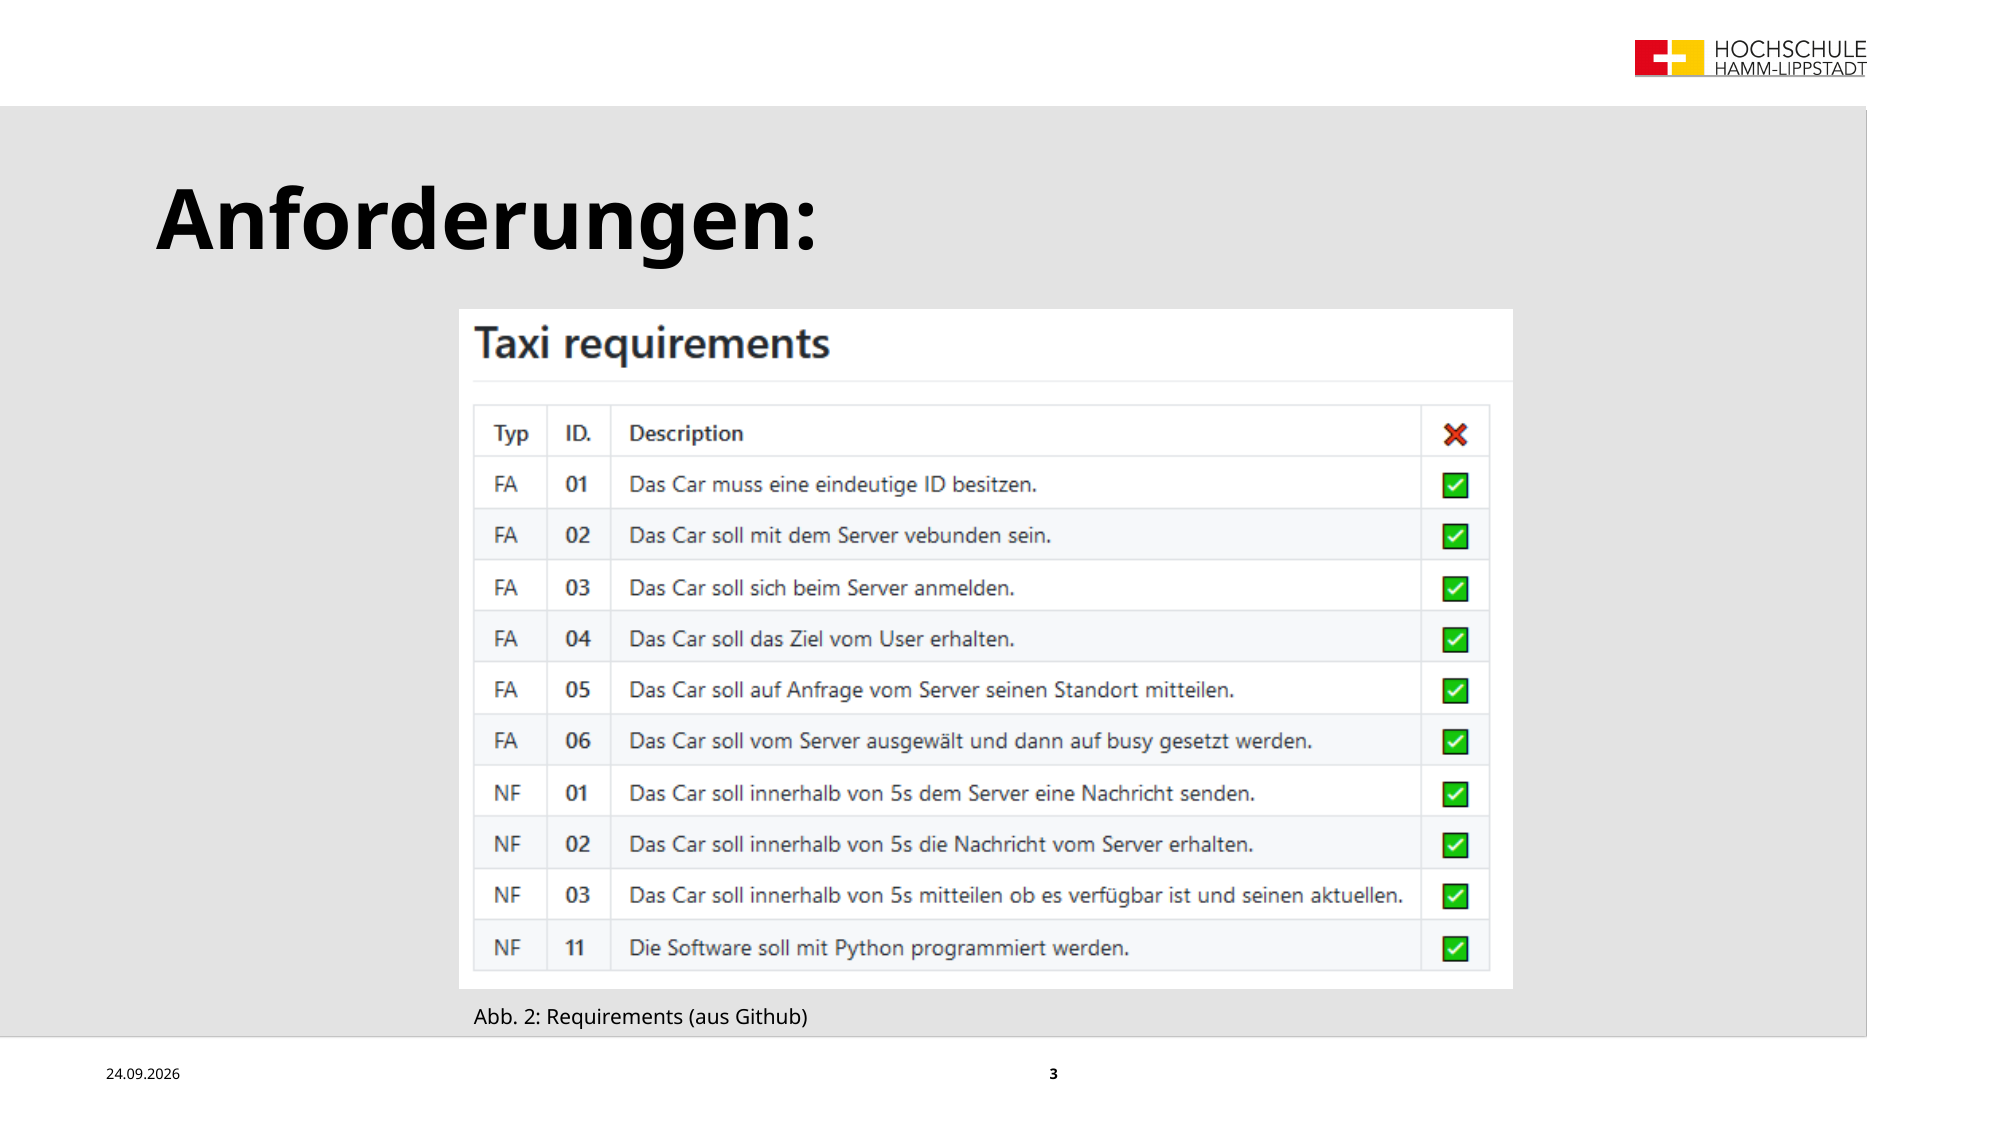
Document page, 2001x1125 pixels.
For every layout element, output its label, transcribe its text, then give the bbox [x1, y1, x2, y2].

title Anforderungen: [141, 122, 1821, 310]
text_box 11.07.2021 [106, 1065, 457, 1084]
text_box [1049, 1065, 1400, 1084]
text_box Abb. 2: Requirements (aus Github) [458, 996, 790, 1037]
picture [459, 309, 1513, 989]
